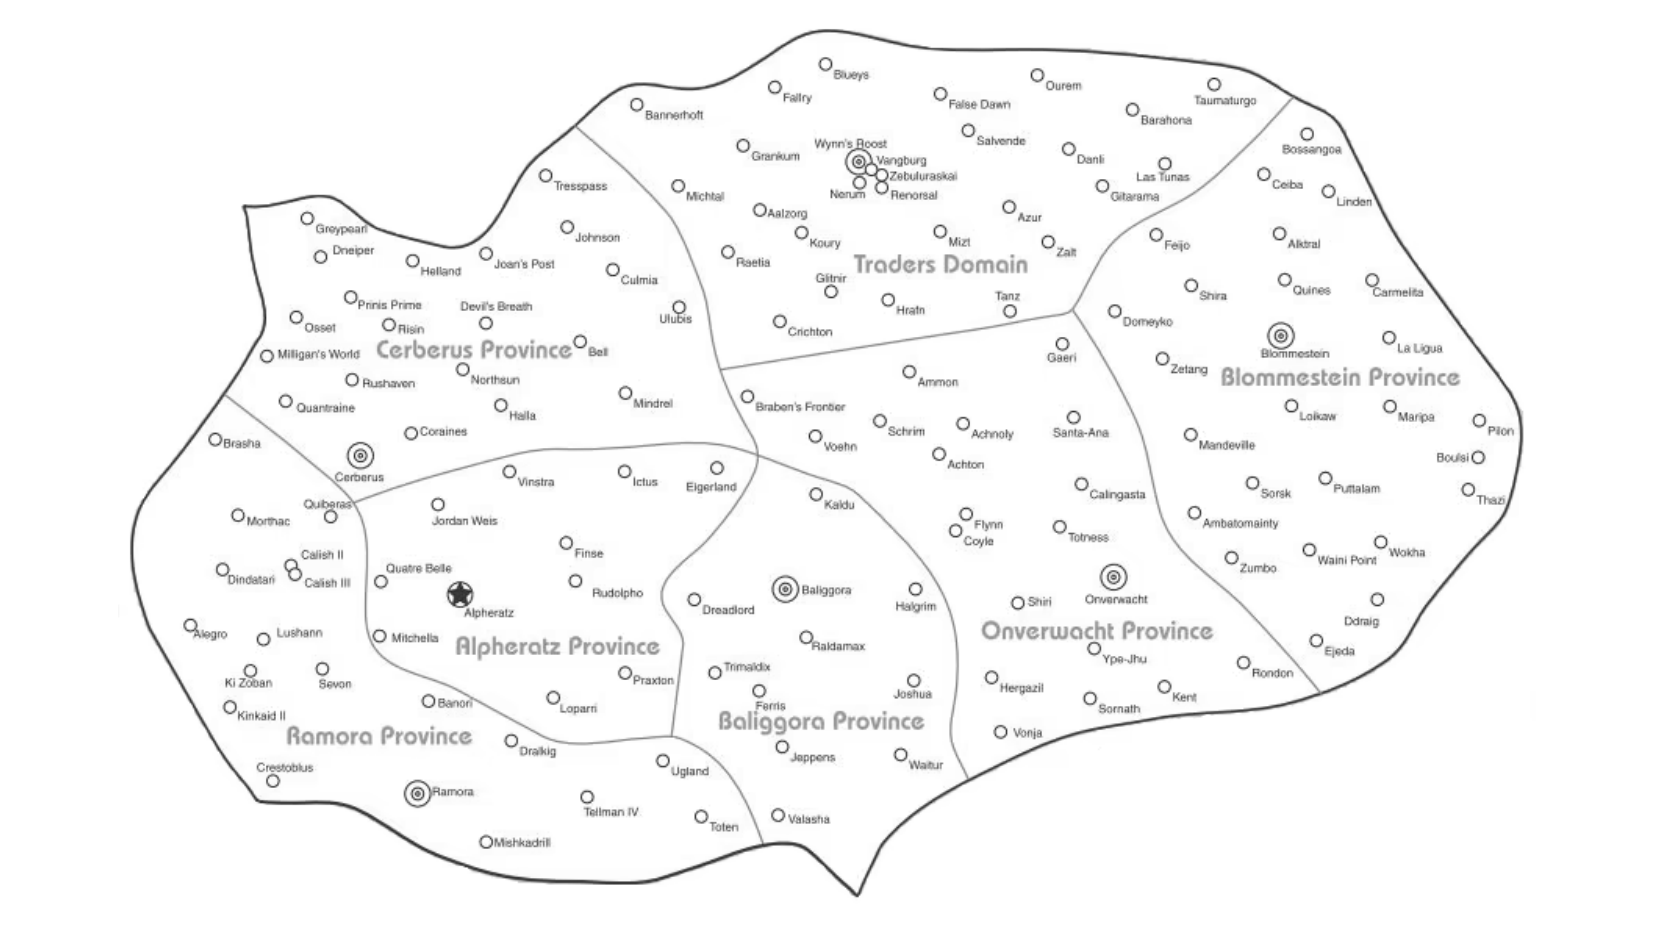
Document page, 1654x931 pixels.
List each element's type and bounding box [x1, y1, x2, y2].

picture [118, 17, 1536, 913]
